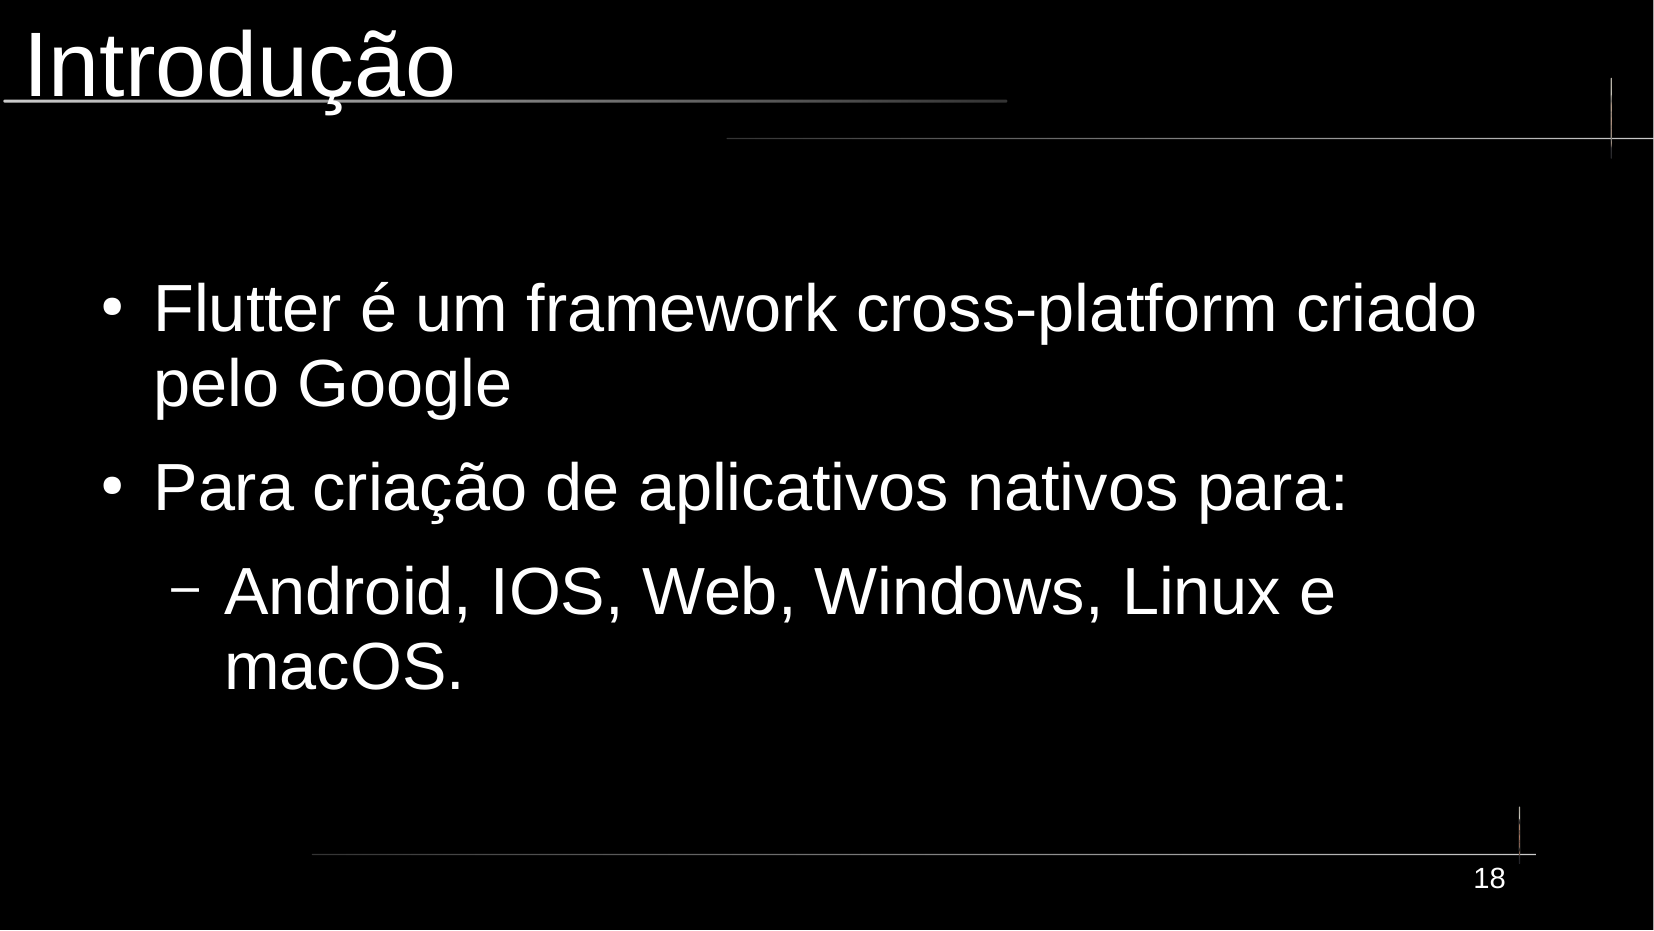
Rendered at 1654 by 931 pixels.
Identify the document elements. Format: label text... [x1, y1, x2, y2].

title Introdução [23, 11, 1589, 119]
subtitle Flutter é um framework cross-platform criado pelo Google Para criação de aplicativos nativos para: Android, IOS, Web, Windows, Linux e macOS. [82, 217, 1571, 758]
